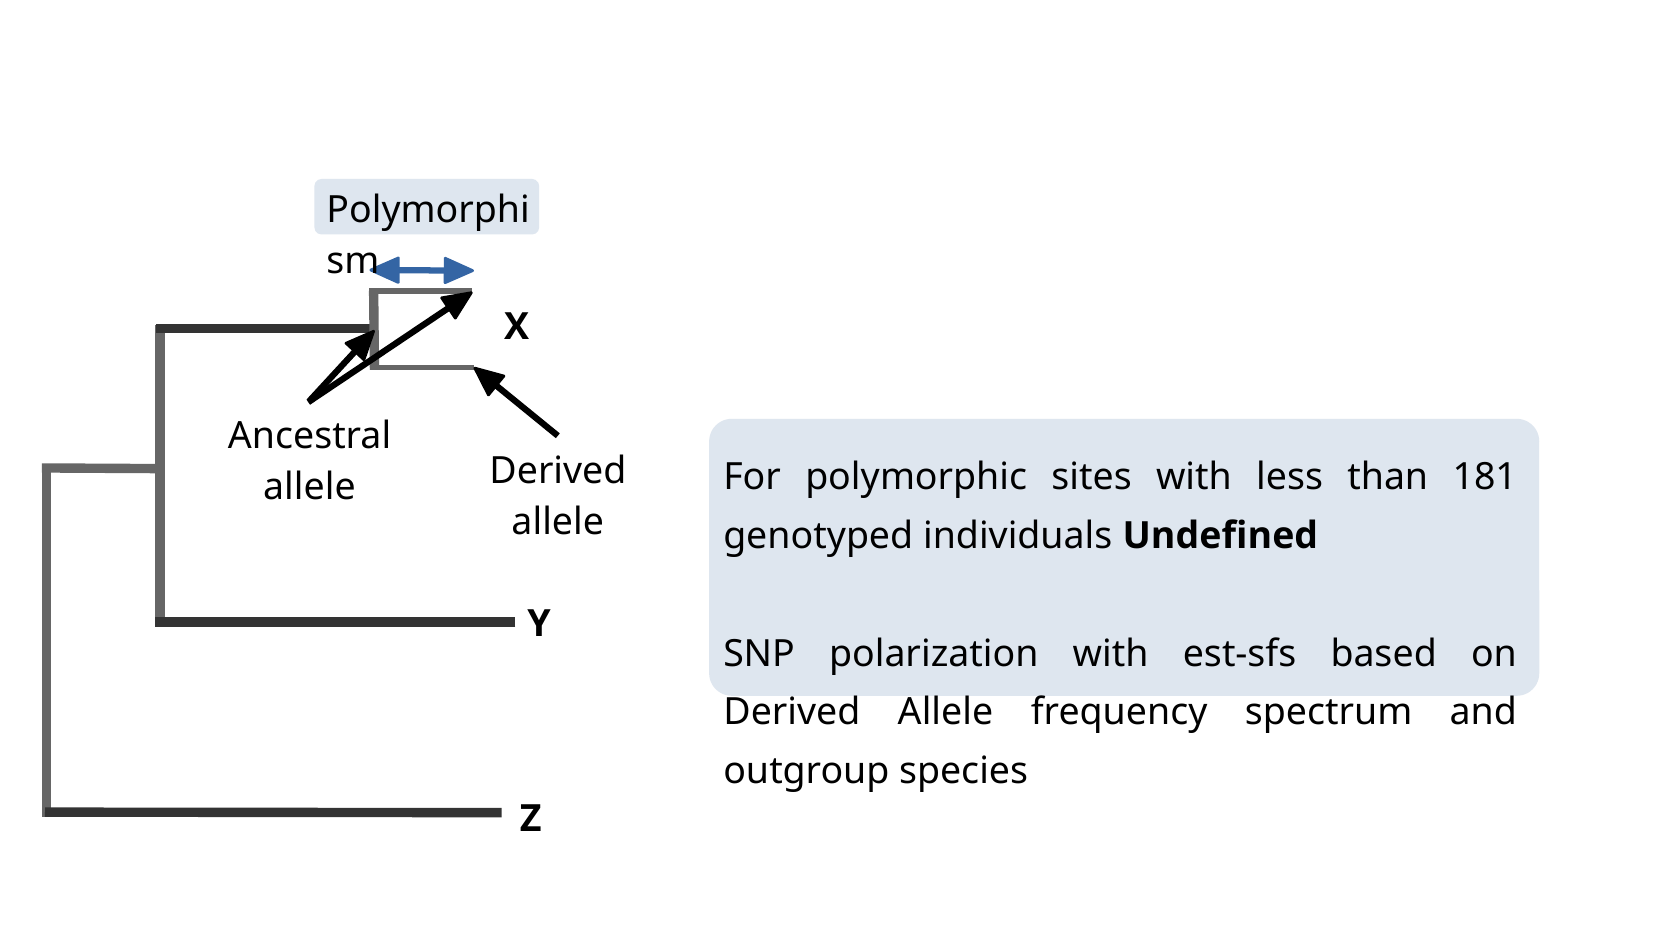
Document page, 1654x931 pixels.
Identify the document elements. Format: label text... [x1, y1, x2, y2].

text_box [710, 418, 1540, 689]
text_box Z [505, 784, 569, 842]
text_box Polymorphism [311, 174, 547, 239]
text_box Y [512, 588, 577, 646]
text_box X [489, 291, 553, 349]
text_box For polymorphic sites with less than 181 genotyped individuals Undefined SNP polarization with est-sfs based on Derived Allele frequency spectrum and outgroup species [708, 435, 1533, 709]
text_box Derived allele [451, 435, 665, 535]
text_box Ancestral allele [203, 400, 417, 500]
